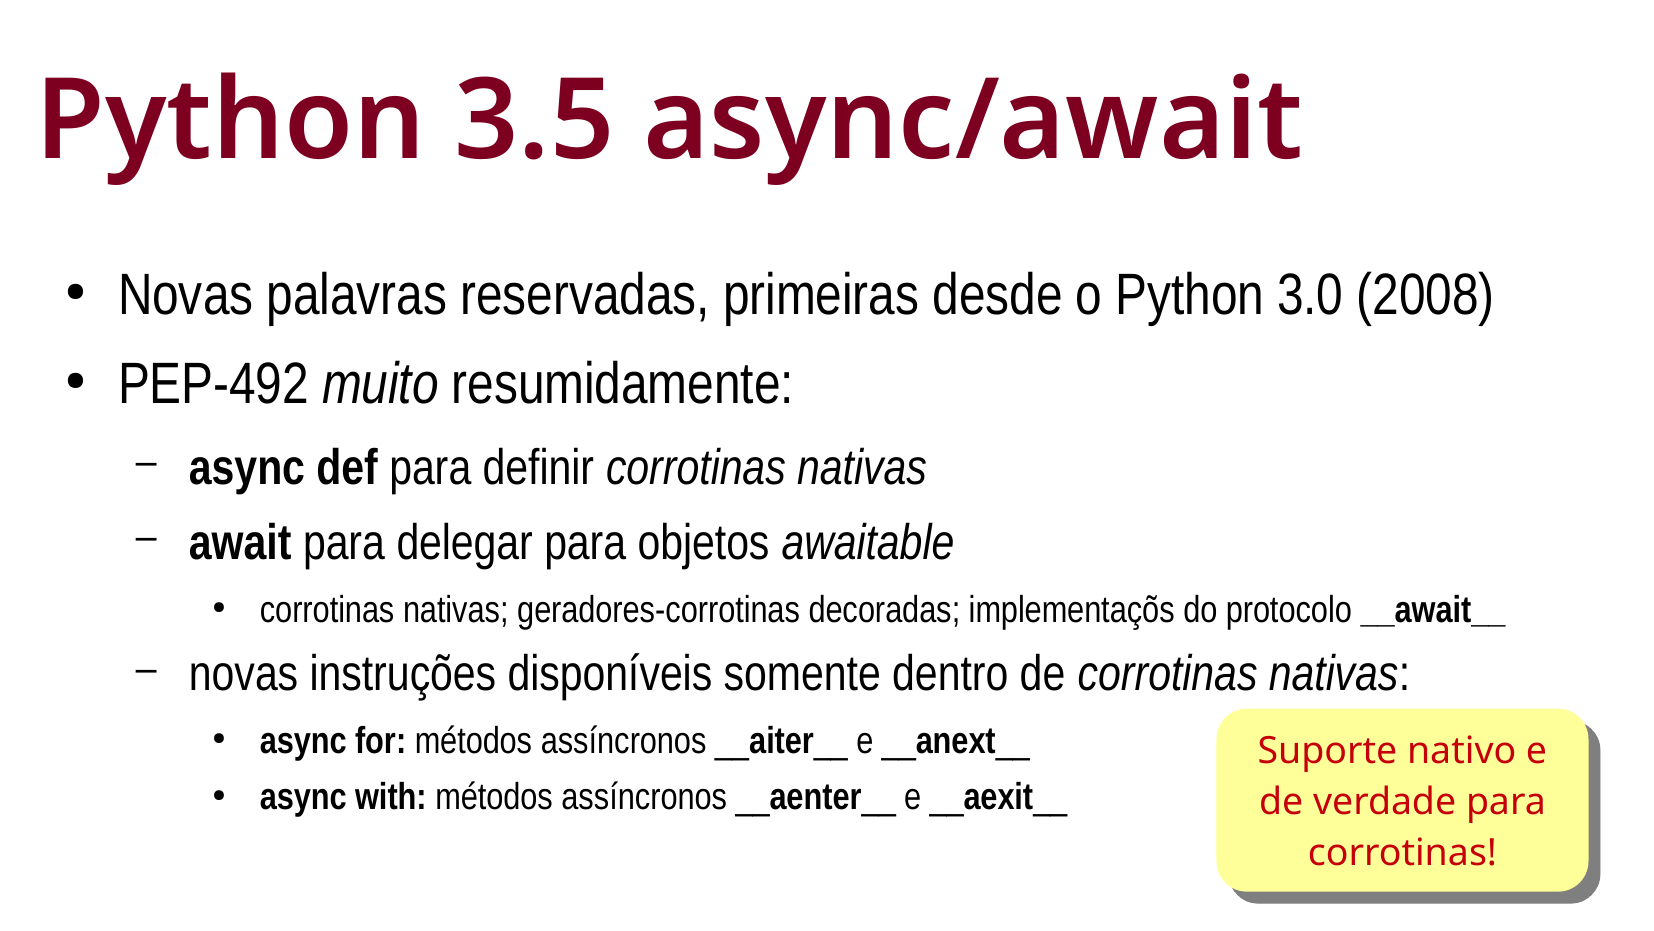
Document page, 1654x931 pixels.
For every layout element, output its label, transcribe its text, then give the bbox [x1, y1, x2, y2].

text_box Suporte nativo e de verdade para corrotinas! [1216, 708, 1589, 892]
title Python 3.5 async/await [35, 37, 1571, 193]
list Novas palavras reservadas, primeiras desde o Python 3.0 (2008) PEP-492 muito resumidamente: async def para definir corrotinas nativas await para delegar para objetos awaitable corrotinas nativas; geradores-corrotinas decoradas; implementaçõs do protocolo __await__ novas instruções disponíveis somente dentro de corrotinas nativas: async for: métodos assíncronos __aiter__ e __anext__ async with: métodos assíncronos __aenter__ e __aexit__ [47, 259, 1583, 863]
